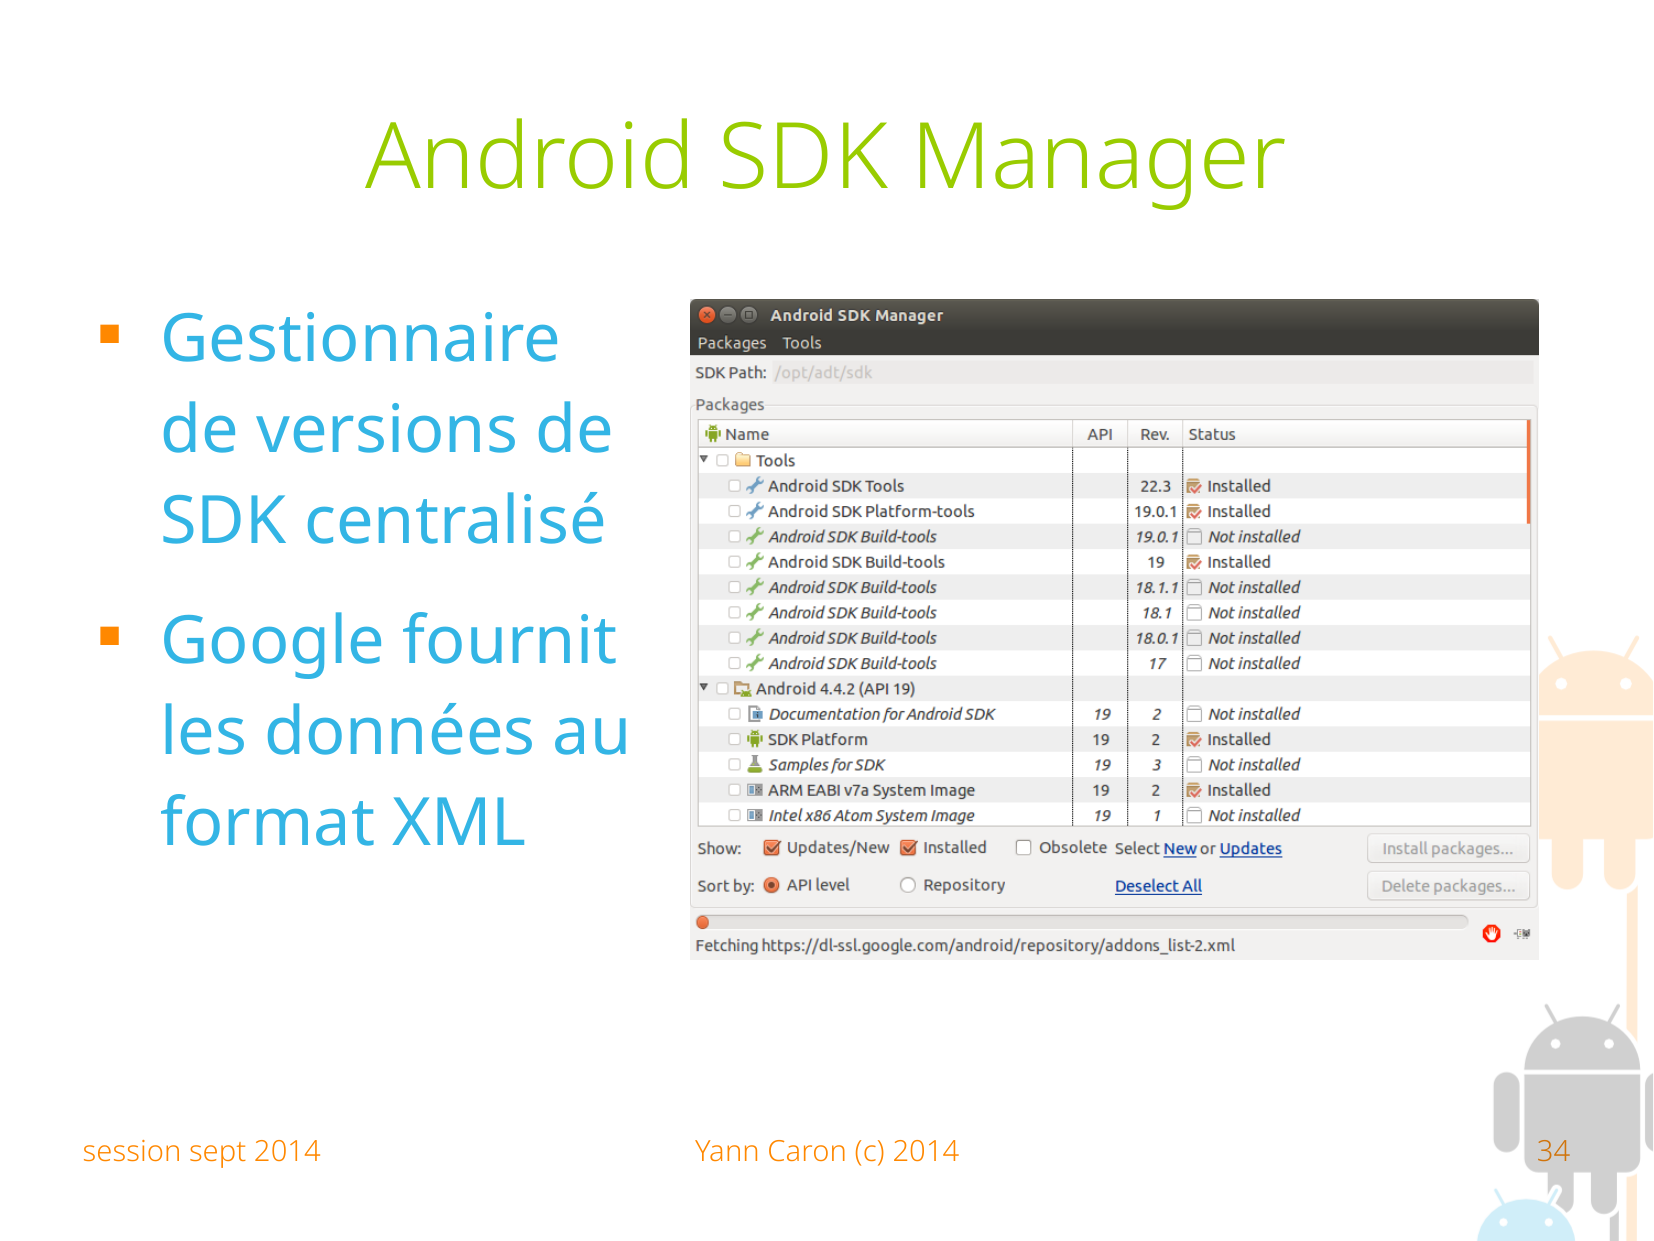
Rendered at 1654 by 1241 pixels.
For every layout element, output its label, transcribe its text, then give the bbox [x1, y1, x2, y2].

picture [240, 299, 1654, 1241]
list Gestionnaire de versions de SDK centralisé Google fournit les données au format XML [82, 290, 646, 1010]
title Android SDK Manager [82, 49, 1571, 257]
